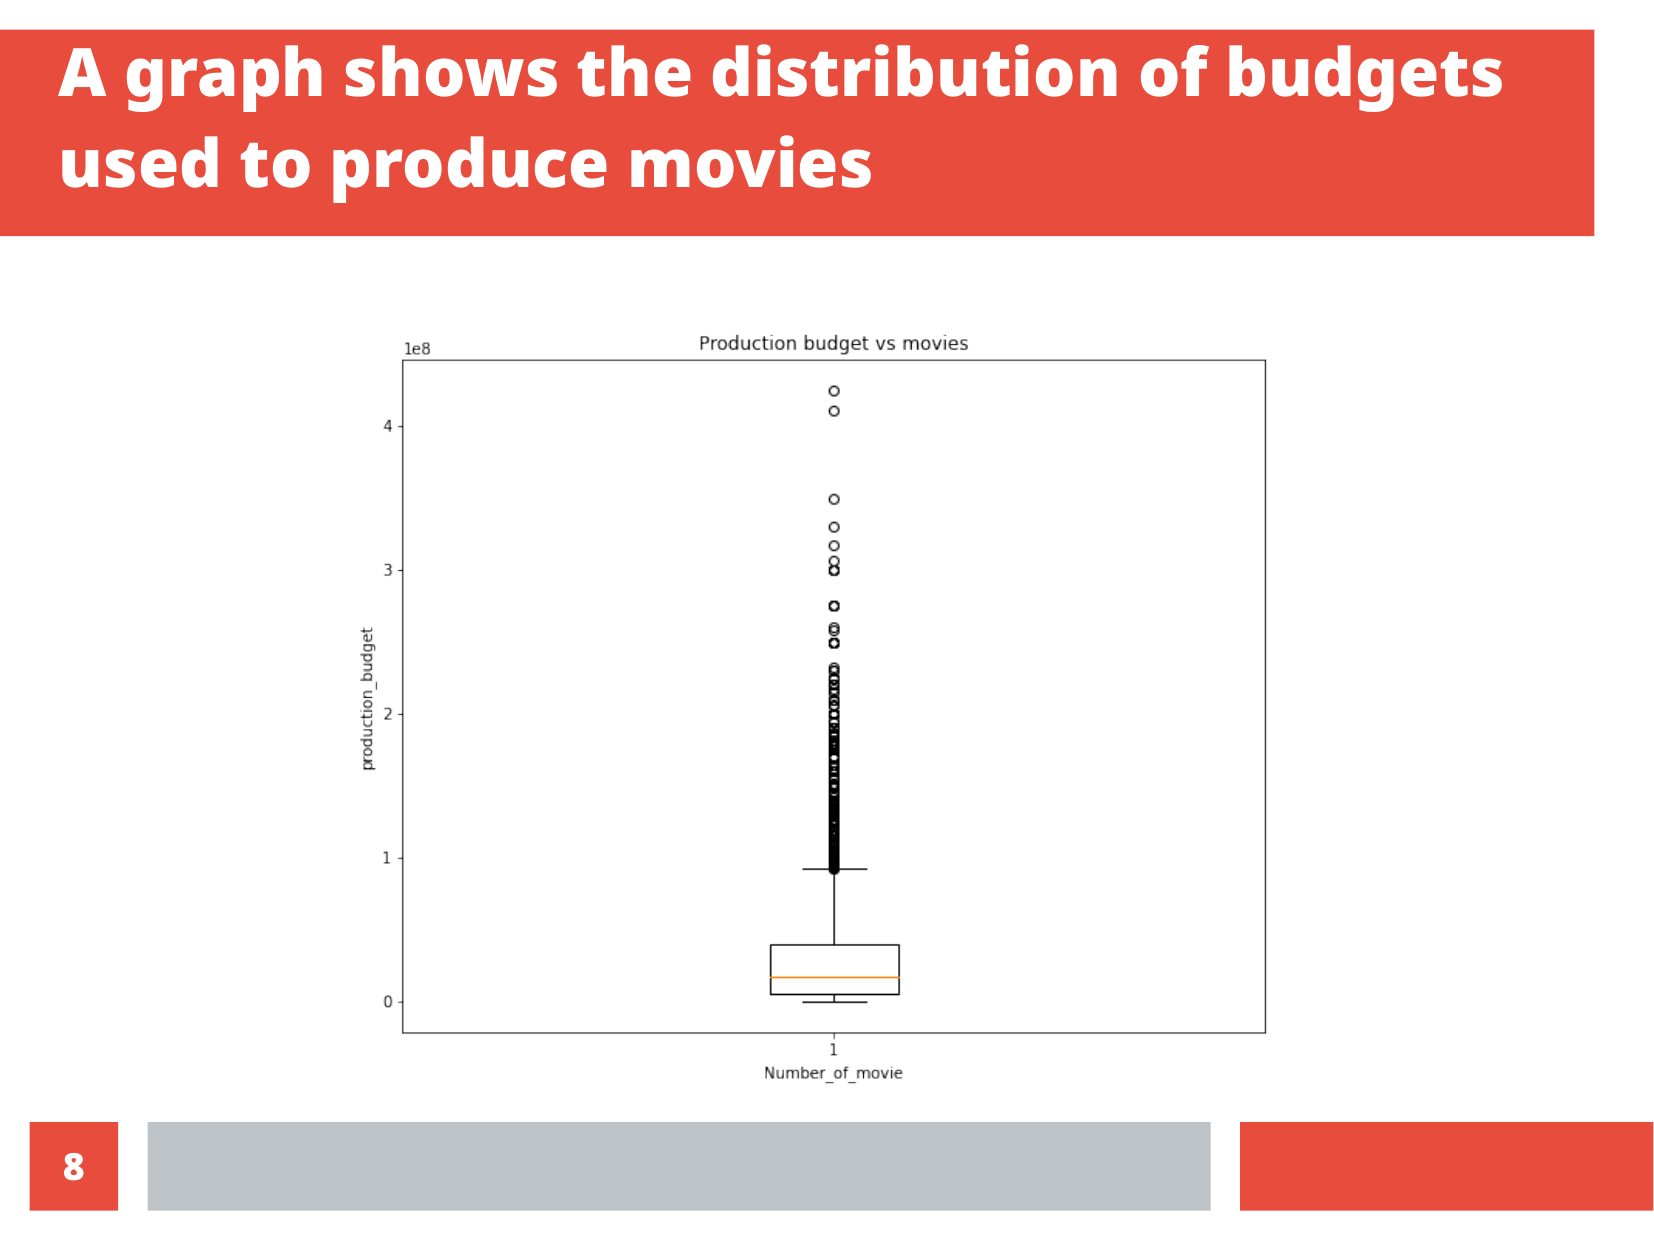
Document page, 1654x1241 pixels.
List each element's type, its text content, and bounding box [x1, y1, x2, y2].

title A graph shows the distribution of budgets used to produce movies [59, 59, 1595, 207]
picture [348, 324, 1276, 1093]
